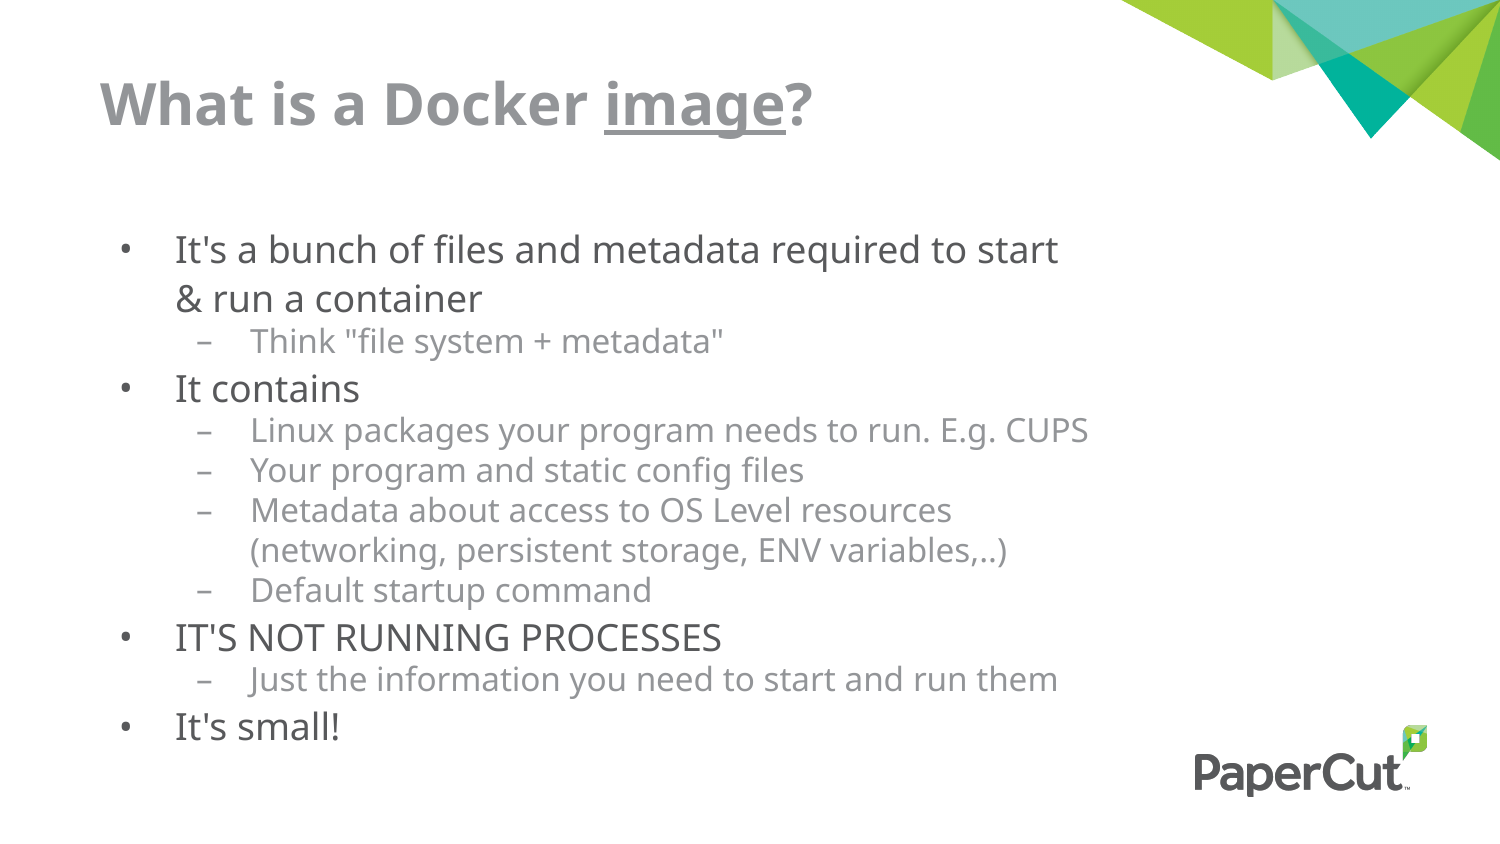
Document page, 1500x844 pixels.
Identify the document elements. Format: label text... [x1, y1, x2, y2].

title What is a Docker image? [100, 67, 1214, 196]
picture [1195, 725, 1427, 797]
list It's a bunch of files and metadata required to start & run a container Think "file system + metadata" It contains Linux packages your program needs to run. E.g. CUPS Your program and static config files Metadata about access to OS Level resources (networking, persistent storage, ENV variables,..) Default startup command IT'S NOT RUNNING PROCESSES Just the information you need to start and run them It's small! [100, 221, 1094, 706]
picture [1119, 0, 1500, 162]
